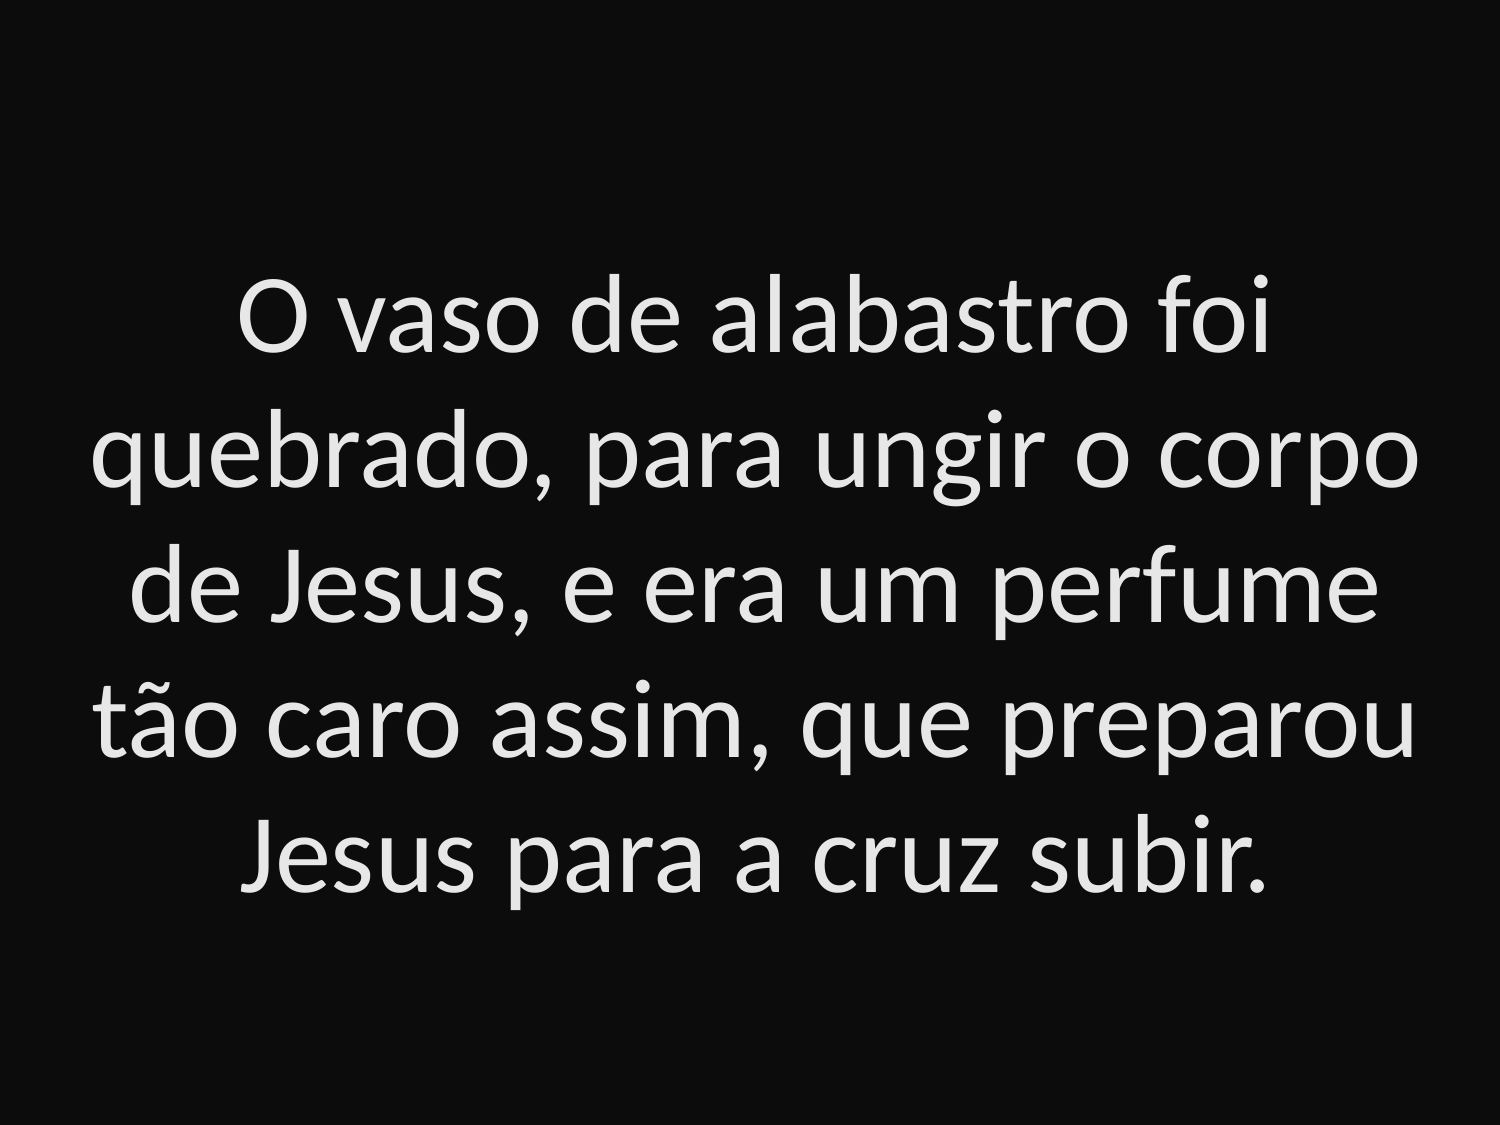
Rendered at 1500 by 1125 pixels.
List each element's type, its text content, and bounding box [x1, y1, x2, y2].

title O vaso de alabastro foi quebrado, para ungir o corpo de Jesus, e era um perfume tão caro assim, que preparou Jesus para a cruz subir. [41, 30, 1471, 1125]
